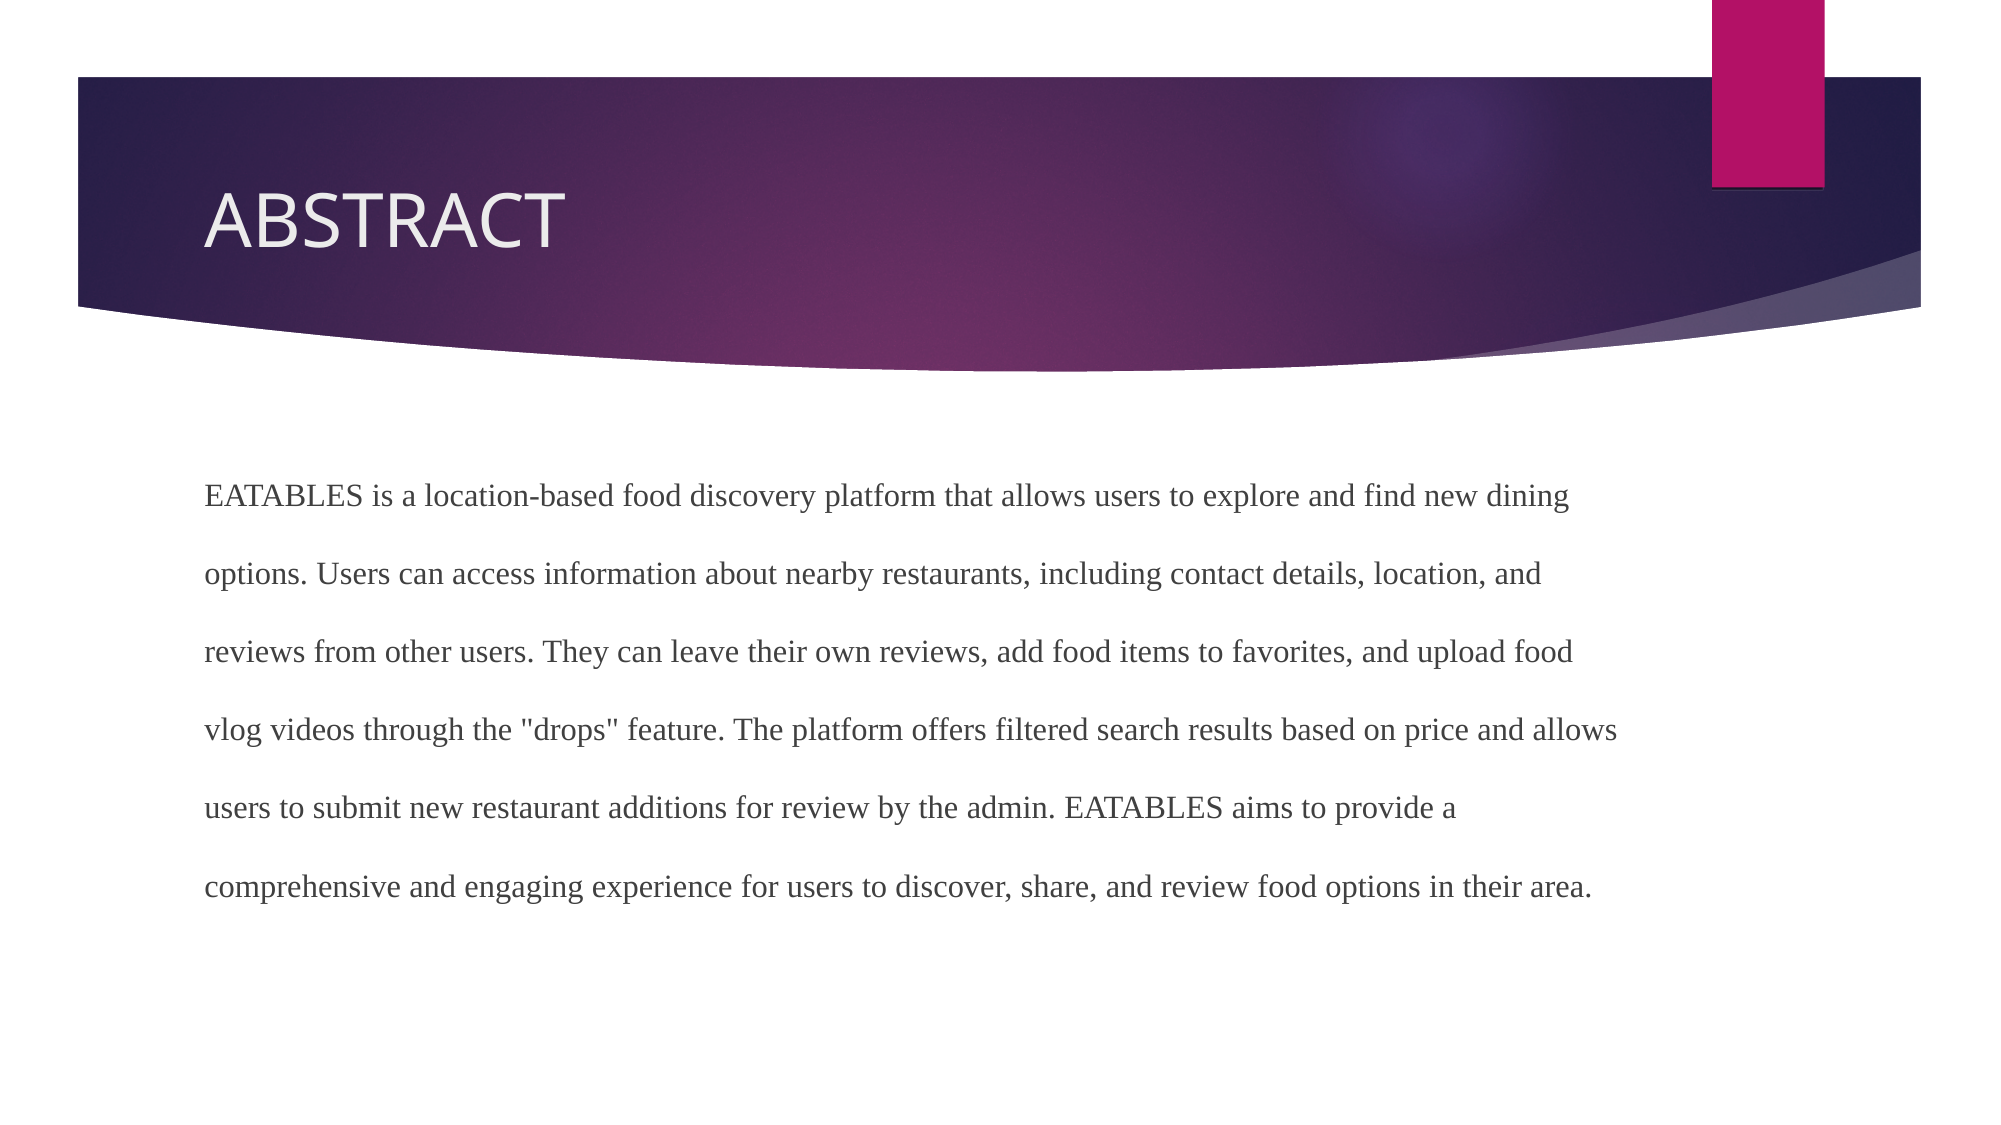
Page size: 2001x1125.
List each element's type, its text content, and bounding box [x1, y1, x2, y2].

picture [79, 78, 1920, 371]
table_cell Success [1521, 315, 1734, 354]
list EATABLES is a location-based food discovery platform that allows users to explore and find new dining options. Users can access information about nearby restaurants, including contact details, location, and reviews from other users. They can leave their own reviews, add food items to favorites, and upload food vlog videos through the "drops" feature. The platform offers filtered search results based on price and allows users to submit new restaurant additions for review by the admin. EATABLES aims to provide a comprehensive and engaging experience for users to discover, share, and review food options in their area. [189, 427, 1638, 988]
title ABSTRACT [189, 159, 1627, 276]
